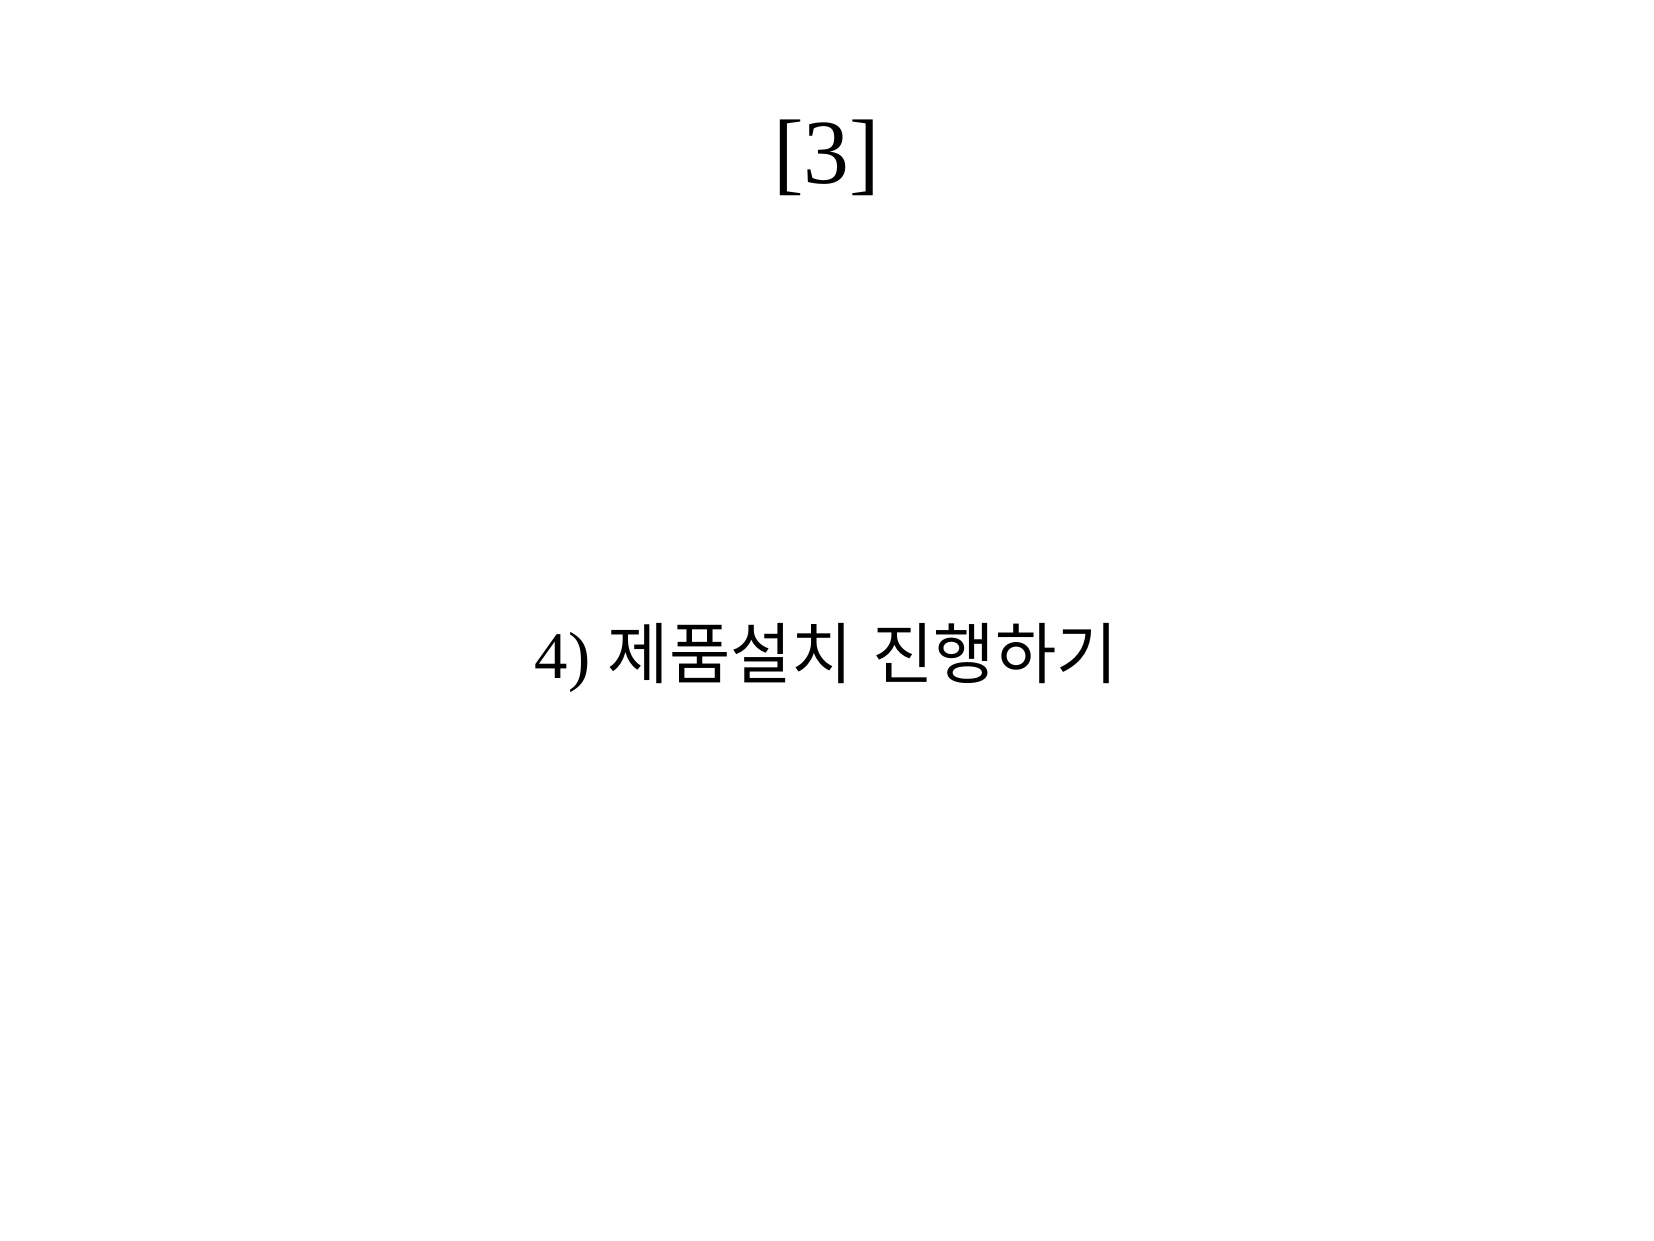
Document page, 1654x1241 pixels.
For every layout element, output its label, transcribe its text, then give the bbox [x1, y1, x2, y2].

subtitle 4) 제품설치 진행하기 [82, 290, 1571, 1010]
title [3] [82, 49, 1571, 257]
